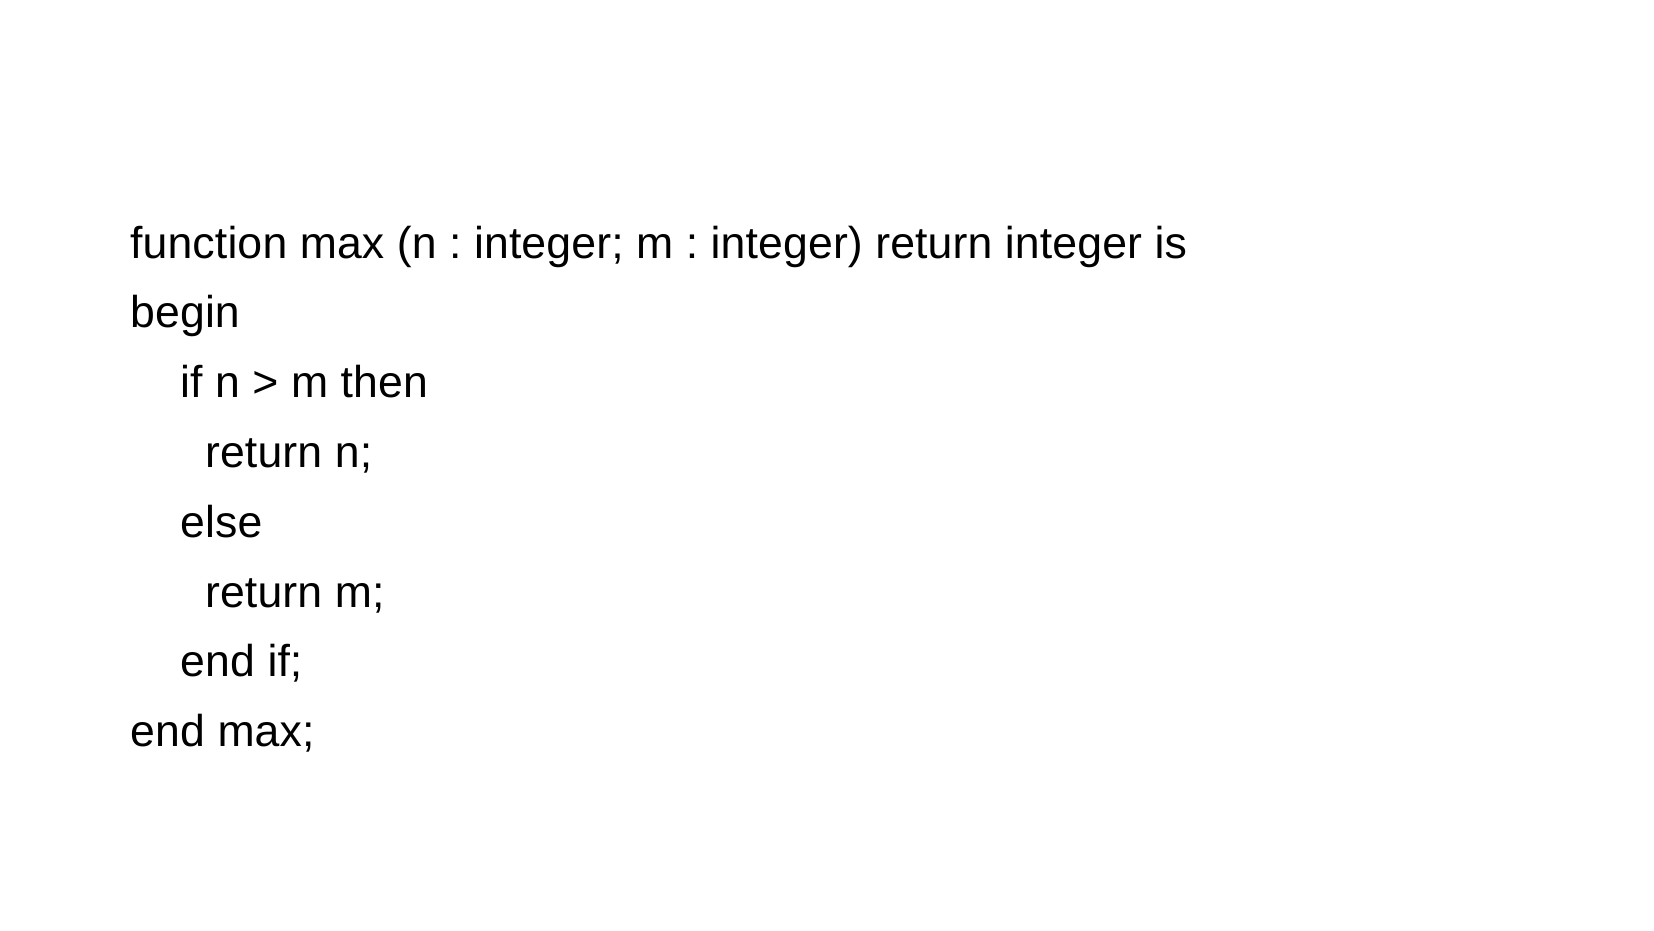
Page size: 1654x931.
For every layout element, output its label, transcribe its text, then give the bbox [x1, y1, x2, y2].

list function max (n : integer; m : integer) return integer is begin if n > m then return n; else return m; end if; end max; [82, 217, 1571, 758]
